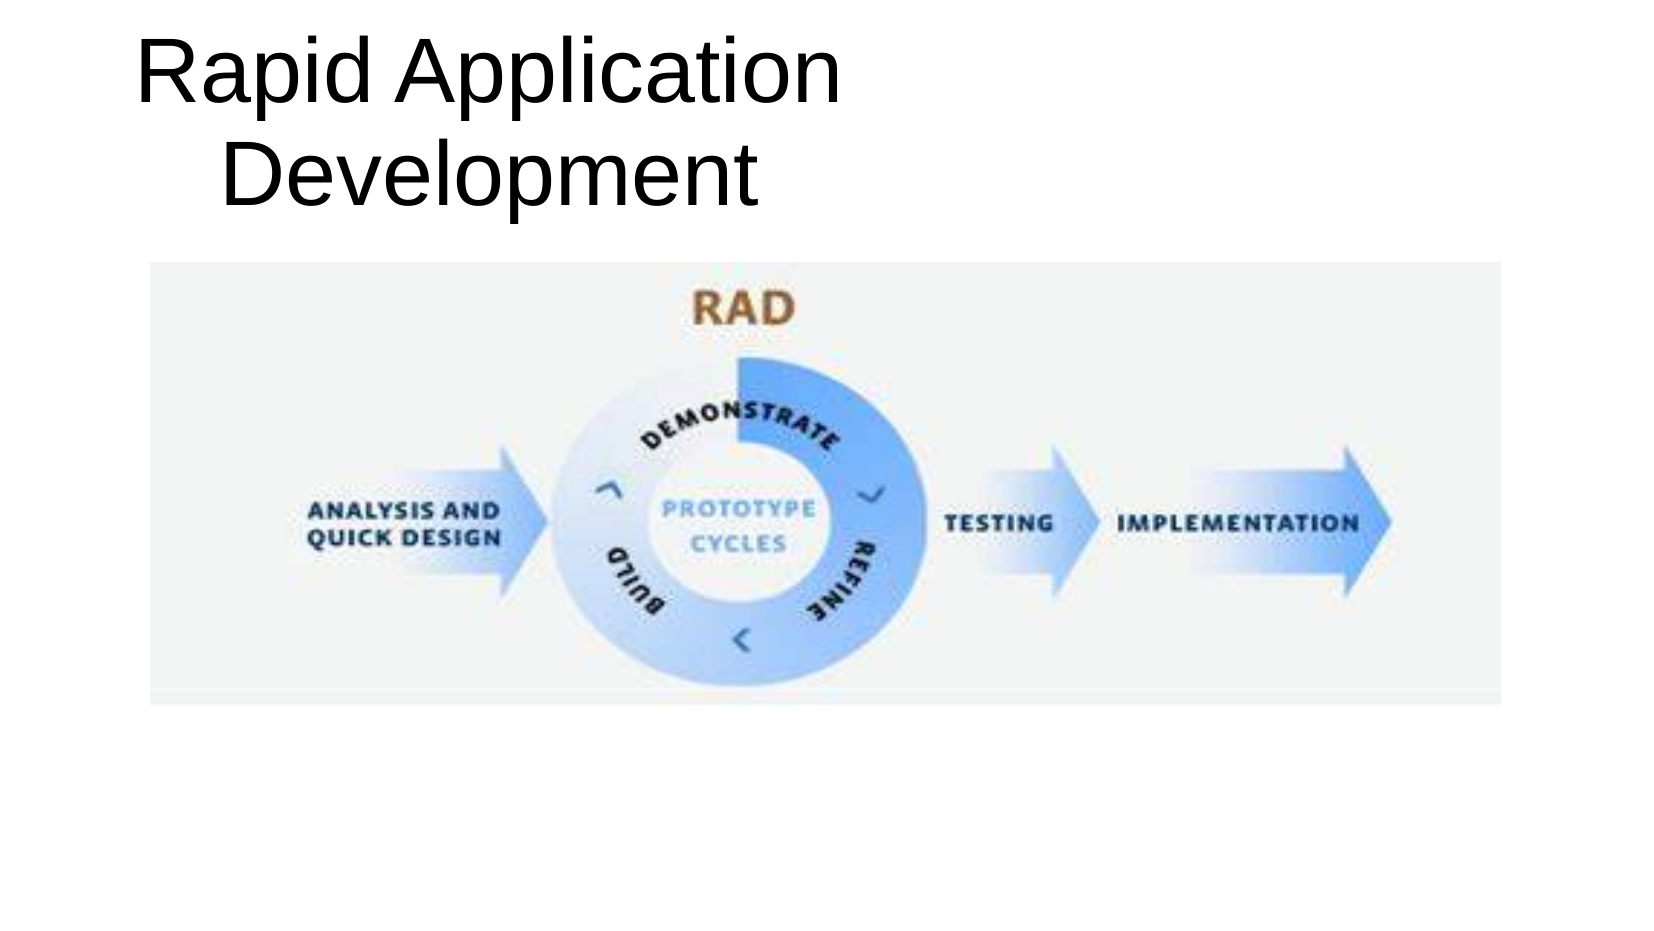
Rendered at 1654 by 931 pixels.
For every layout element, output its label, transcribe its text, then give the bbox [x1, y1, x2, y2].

picture [150, 262, 1501, 713]
title Rapid Application Development [41, 19, 938, 226]
